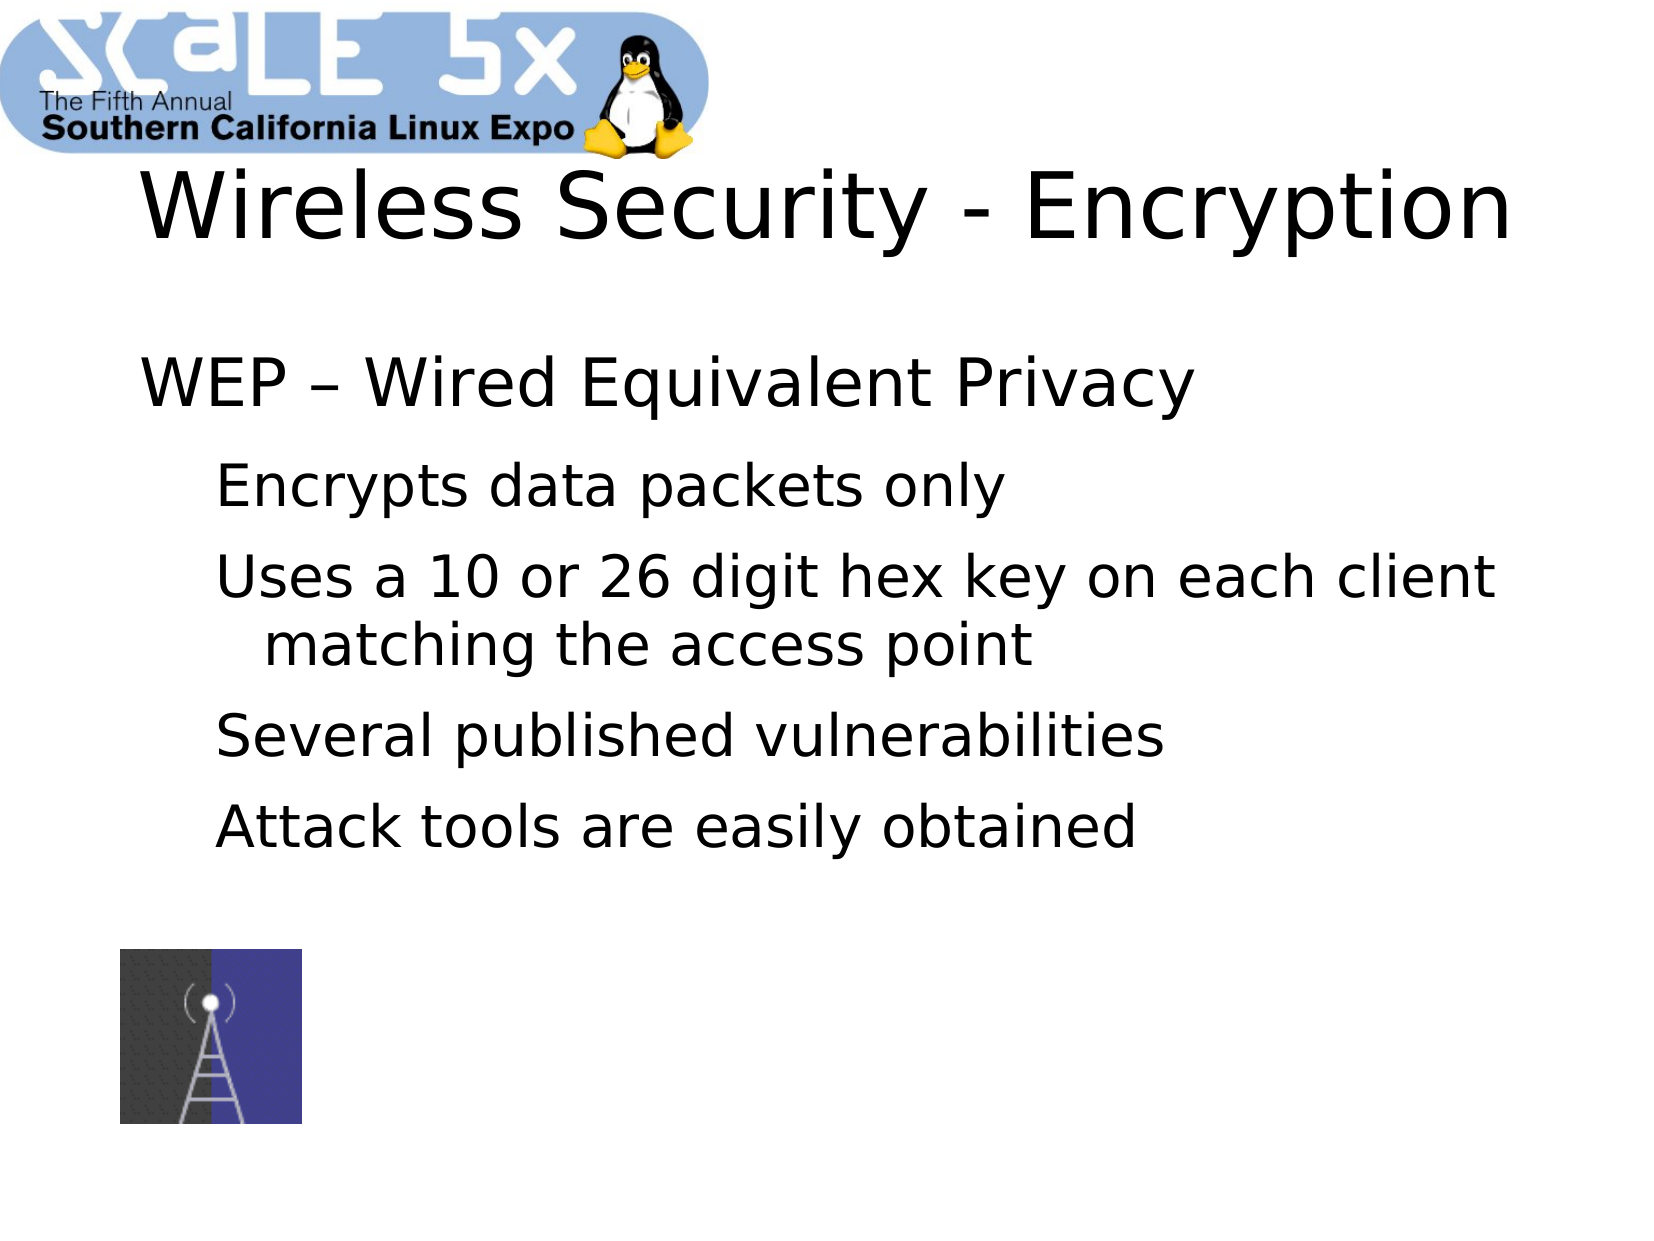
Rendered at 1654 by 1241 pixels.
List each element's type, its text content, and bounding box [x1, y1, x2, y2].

title Wireless Security - Encryption [121, 102, 1533, 311]
list WEP – Wired Equivalent Privacy Encrypts data packets only Uses a 10 or 26 digit hex key on each client matching the access point Several published vulnerabilities Attack tools are easily obtained [121, 344, 1533, 1127]
picture [0, 3, 709, 159]
picture [120, 949, 302, 1124]
